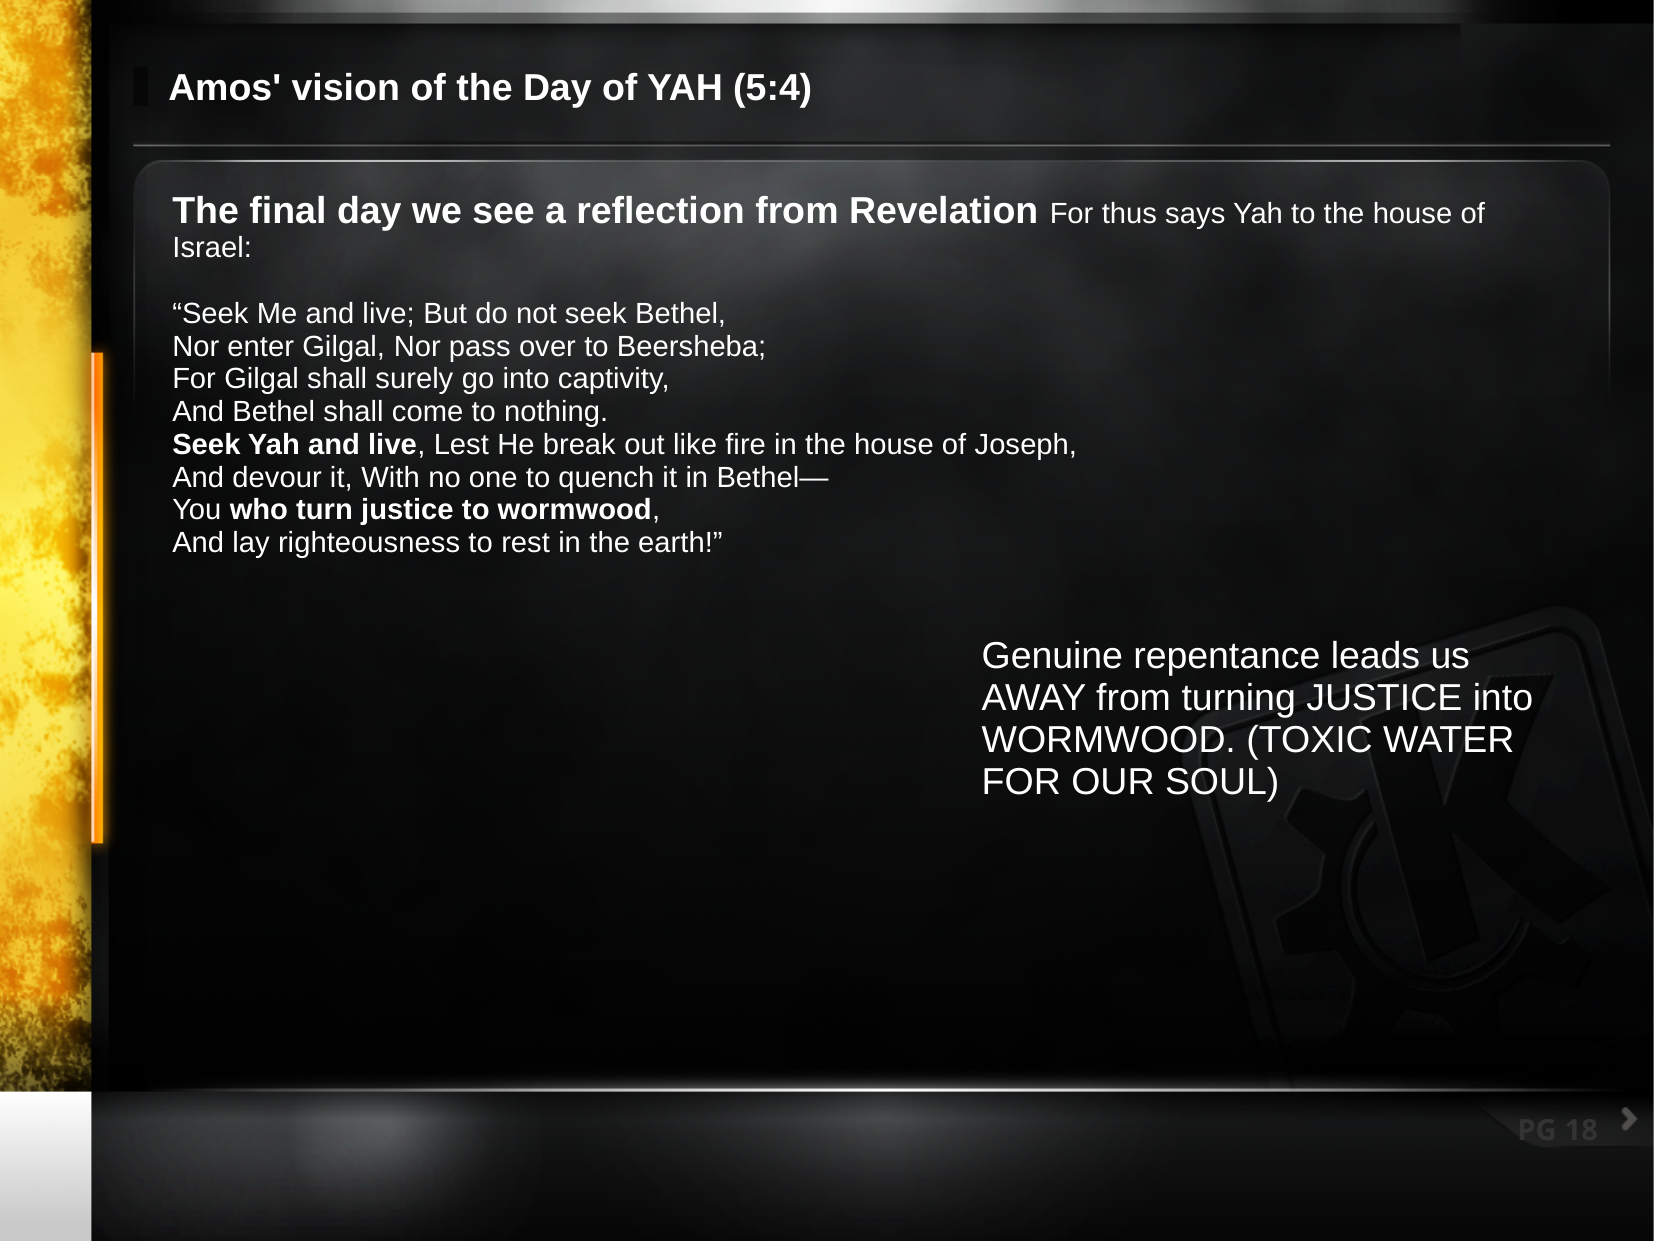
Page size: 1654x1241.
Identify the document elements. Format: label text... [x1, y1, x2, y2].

title Amos' vision of the Day of YAH (5:4) [153, 59, 1589, 119]
text_box Genuine repentance leads us AWAY from turning JUSTICE into WORMWOOD. (TOXIC WATER FOR OUR SOUL) [966, 627, 1592, 1044]
picture [0, 0, 1654, 1241]
list The final day we see a reflection from Revelation For thus says Yah to the house of Israel: ​ ​​“Seek Me and live; ​​But do not seek Bethel, ​​Nor enter Gilgal, ​​Nor pass over to Beersheba; ​​For Gilgal shall surely go into captivity, ​​And Bethel shall come to nothing. ​​Seek Yah and live, ​​Lest He break out like fire in the house of Joseph, ​​And devour it, ​​With no one to quench it in Bethel— ​​You who turn justice to wormwood, ​​And lay righteousness to rest in the earth!” [157, 181, 1547, 976]
